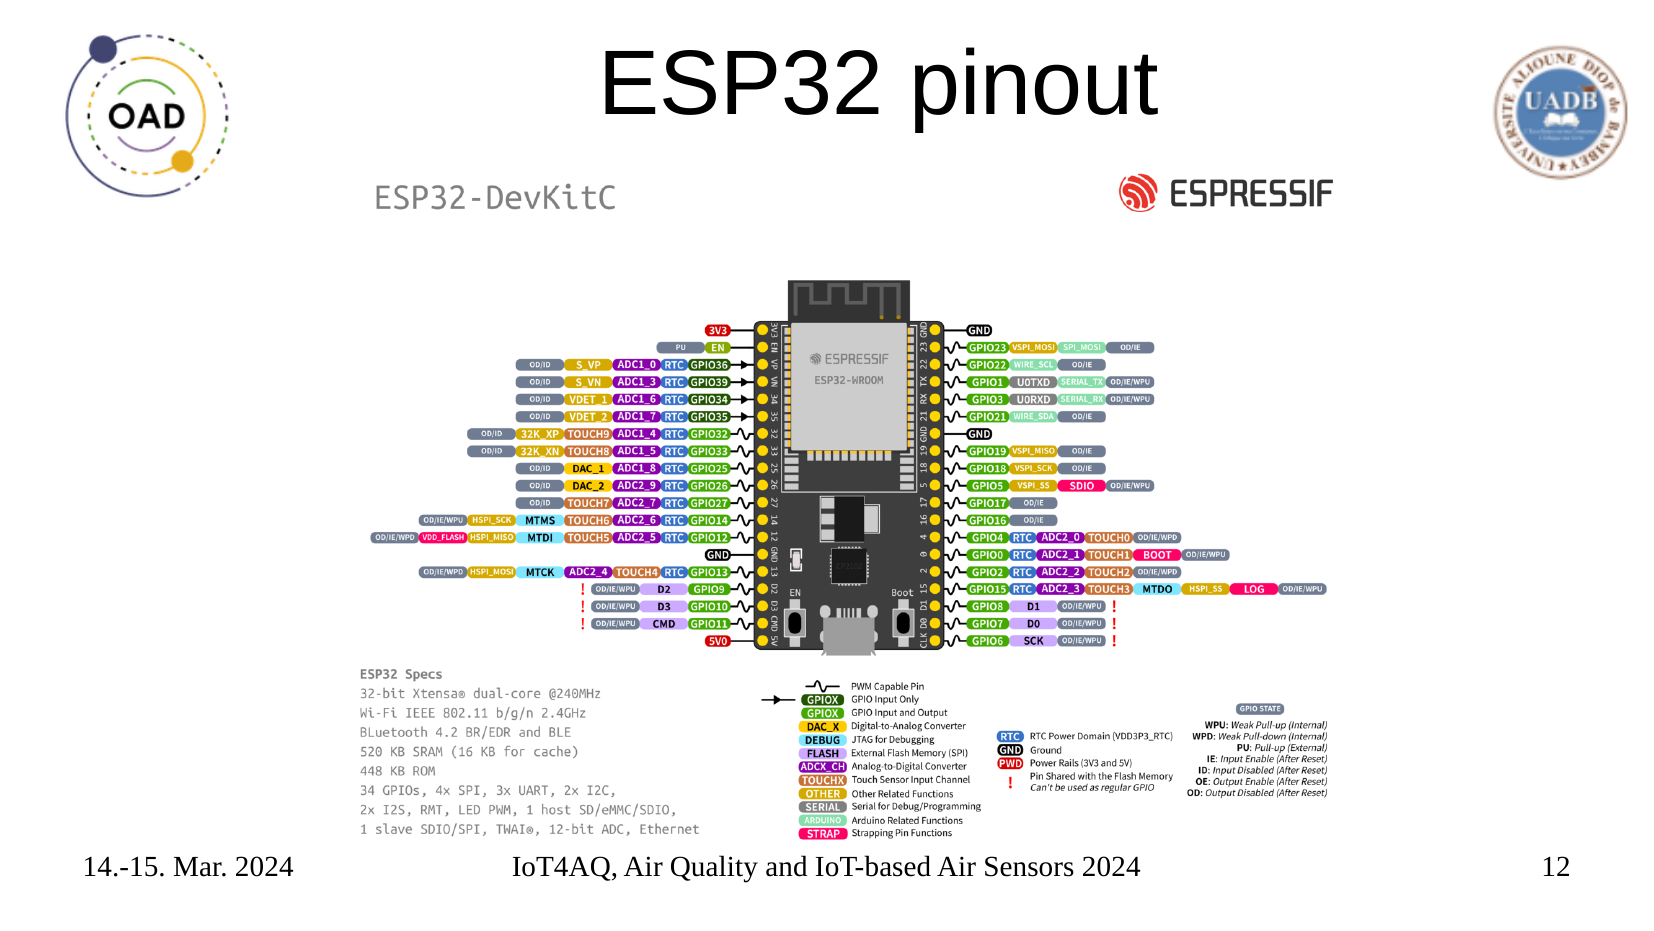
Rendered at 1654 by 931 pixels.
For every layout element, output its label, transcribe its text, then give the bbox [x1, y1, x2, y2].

picture [1482, 37, 1641, 188]
picture [25, 20, 263, 218]
picture [352, 166, 1344, 843]
title ESP32 pinout [295, 0, 1463, 156]
